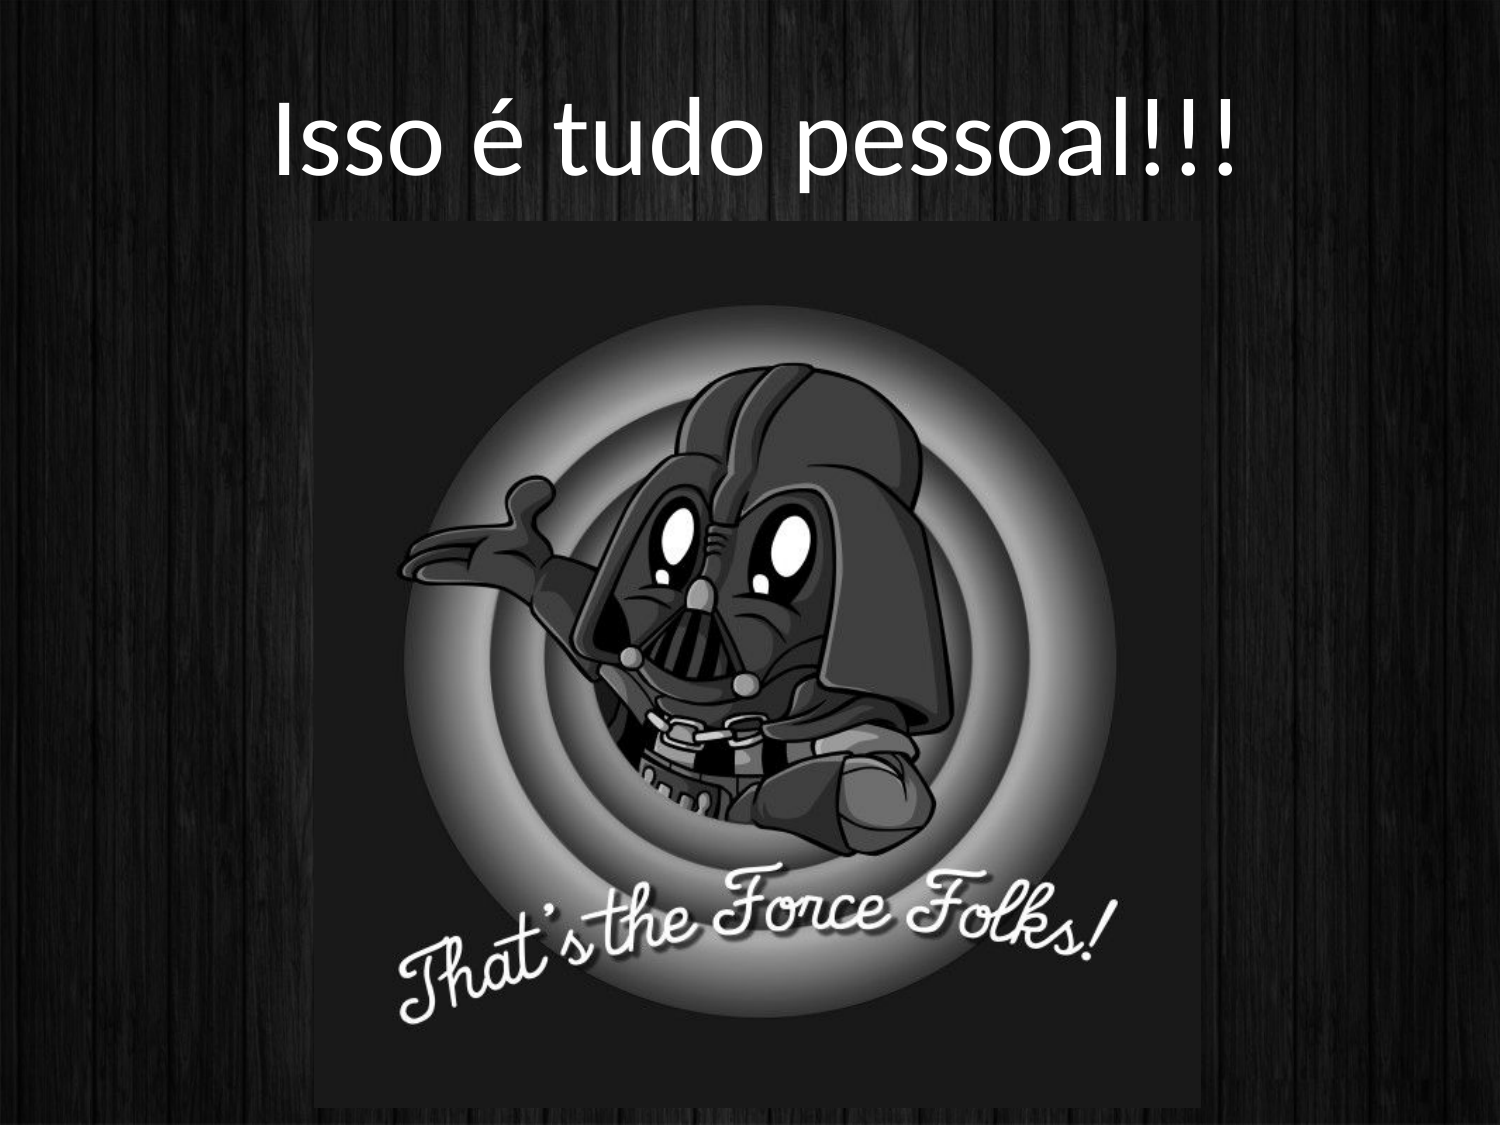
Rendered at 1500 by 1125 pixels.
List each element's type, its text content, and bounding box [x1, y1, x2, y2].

picture [0, 0, 1500, 1125]
title Isso é tudo pessoal!!! [82, 36, 1433, 225]
